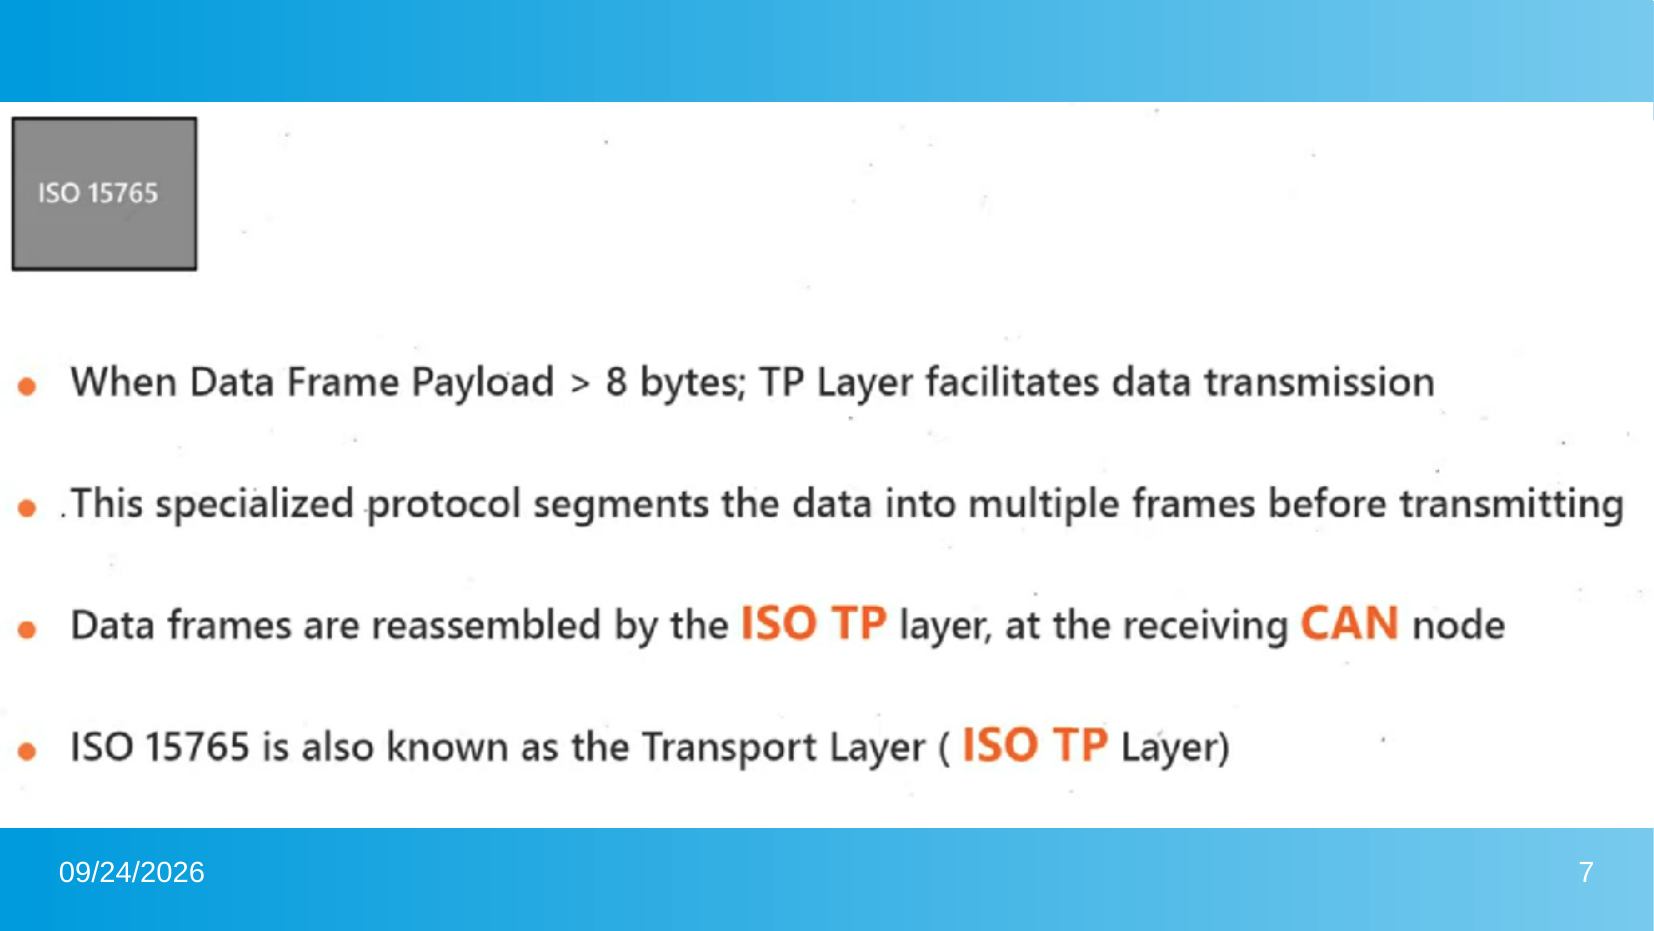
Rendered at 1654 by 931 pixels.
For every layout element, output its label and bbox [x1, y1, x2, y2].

picture [0, 1, 1654, 828]
